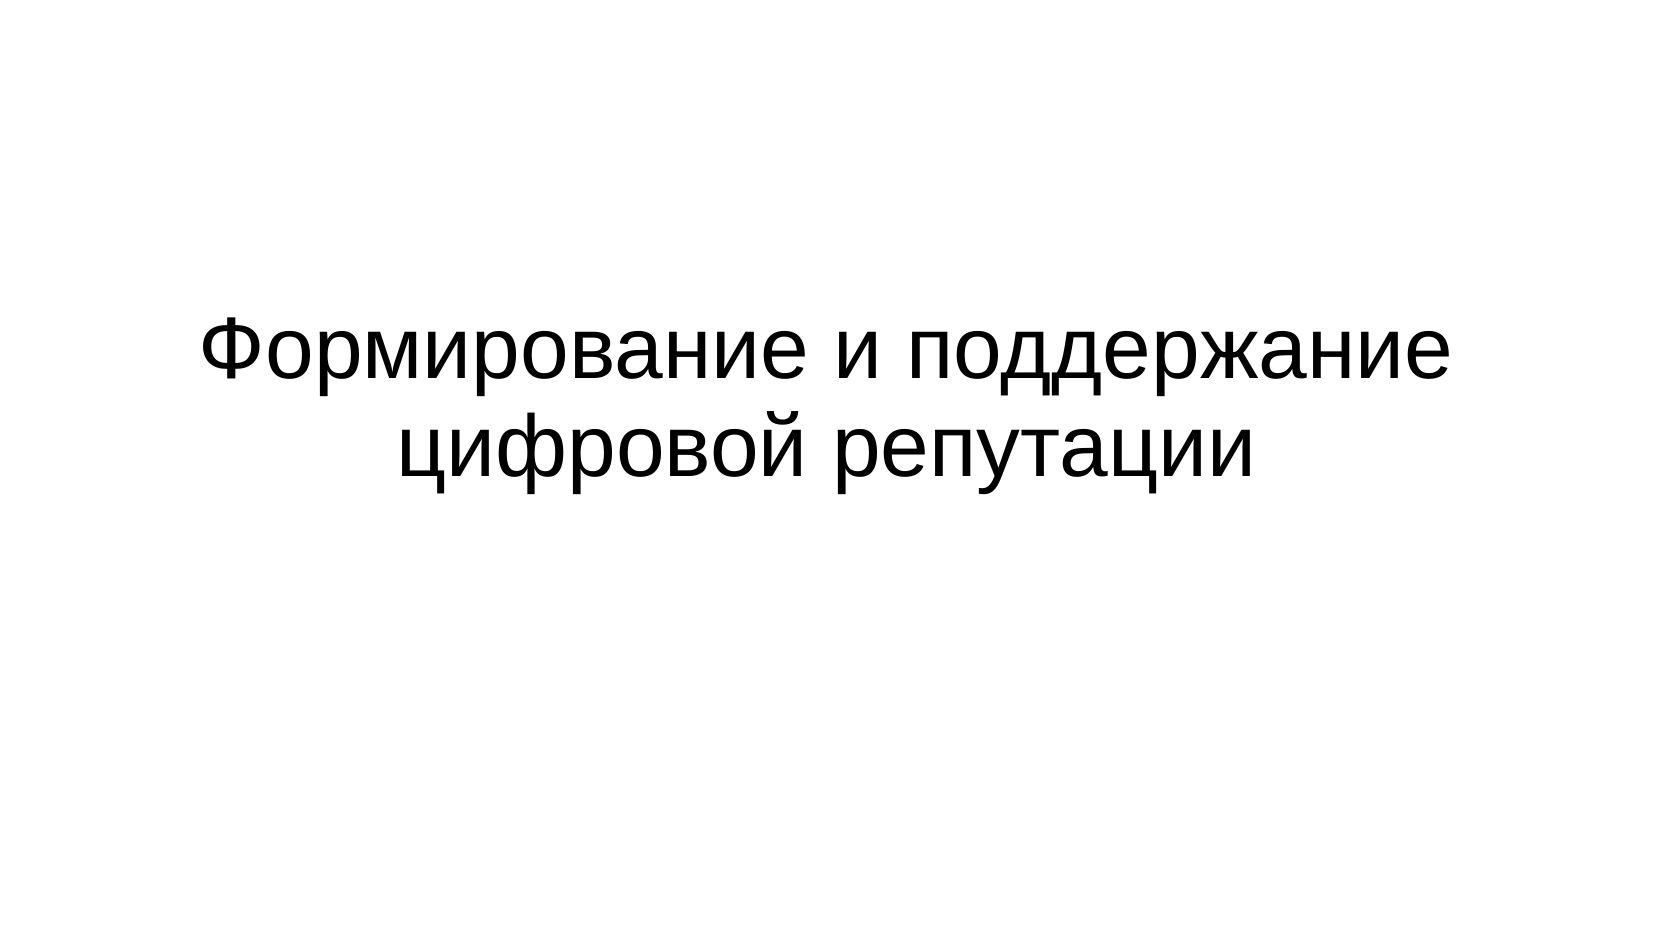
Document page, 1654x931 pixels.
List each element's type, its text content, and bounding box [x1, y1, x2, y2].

subtitle Формирование и поддержание цифровой репутации [82, 37, 1571, 757]
